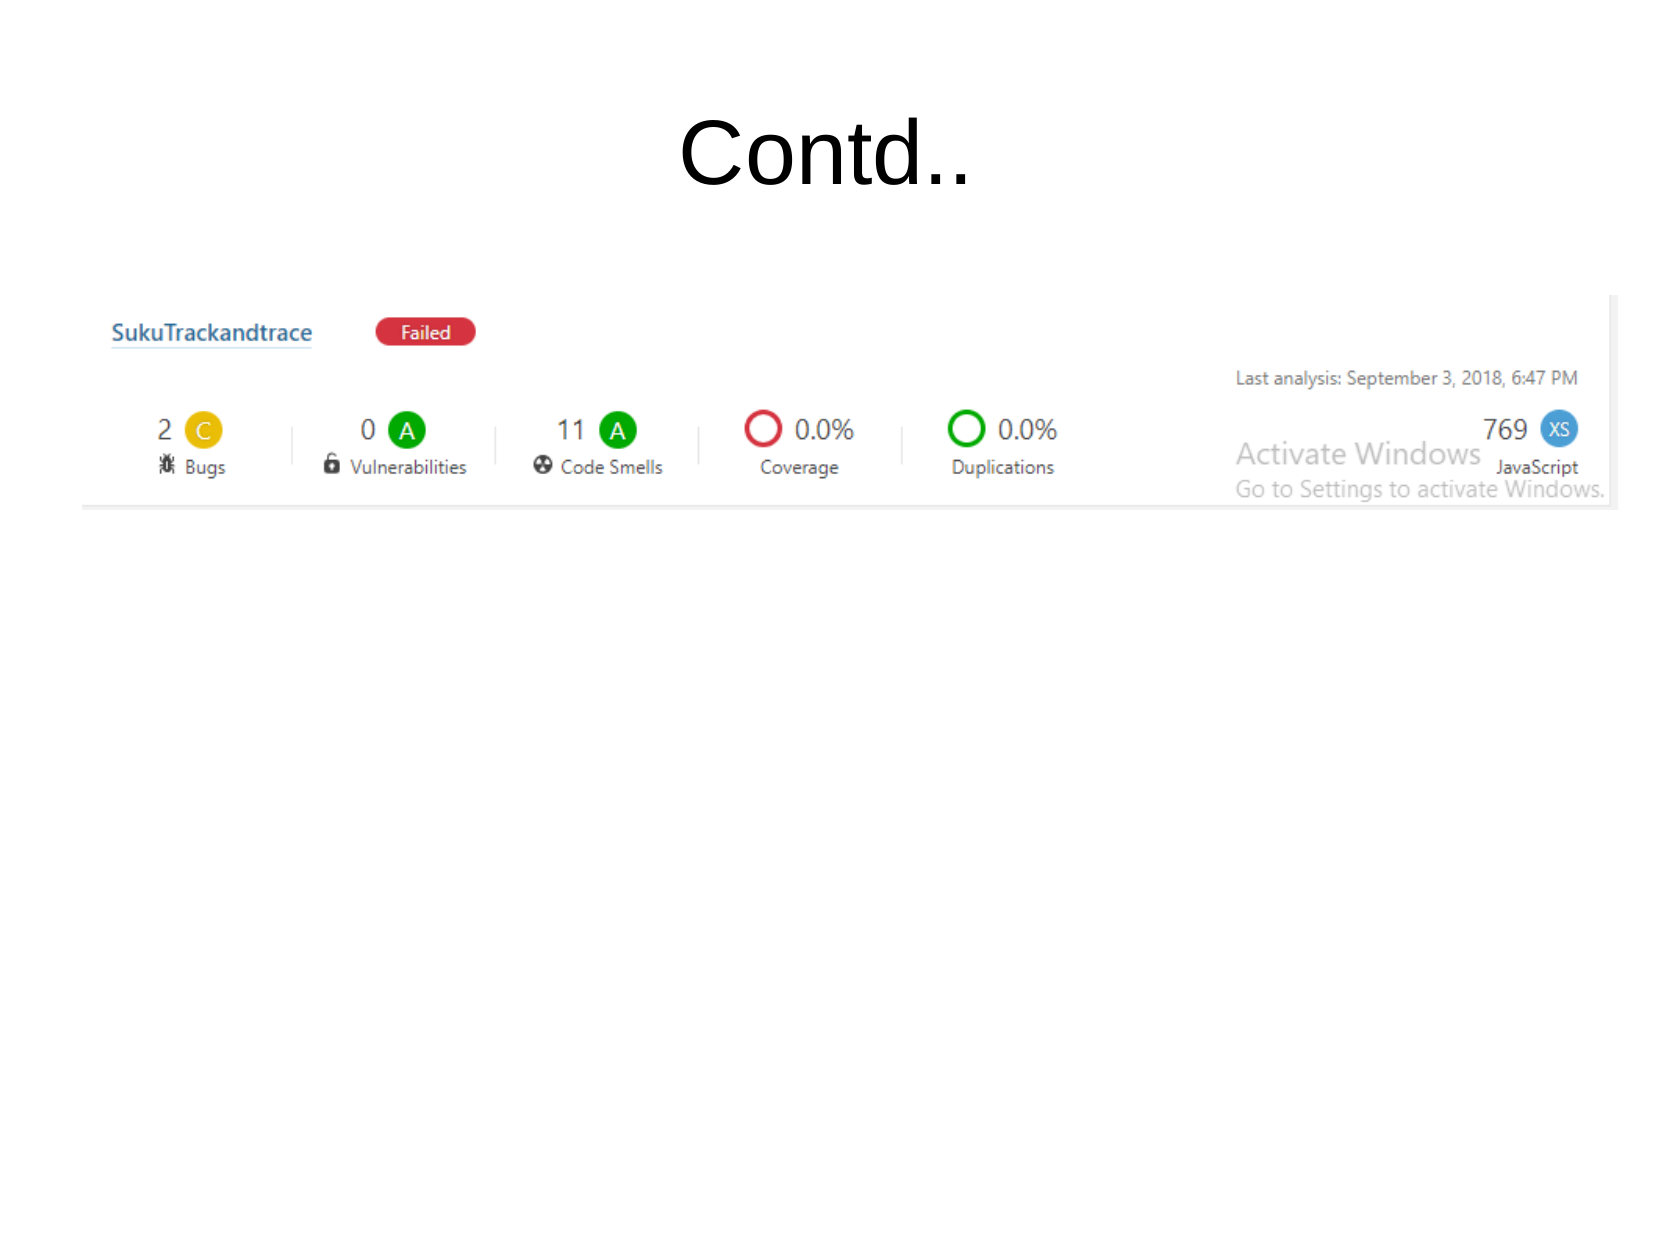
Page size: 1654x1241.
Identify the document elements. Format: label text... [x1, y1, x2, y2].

title Contd.. [82, 49, 1571, 257]
picture [82, 295, 1619, 510]
